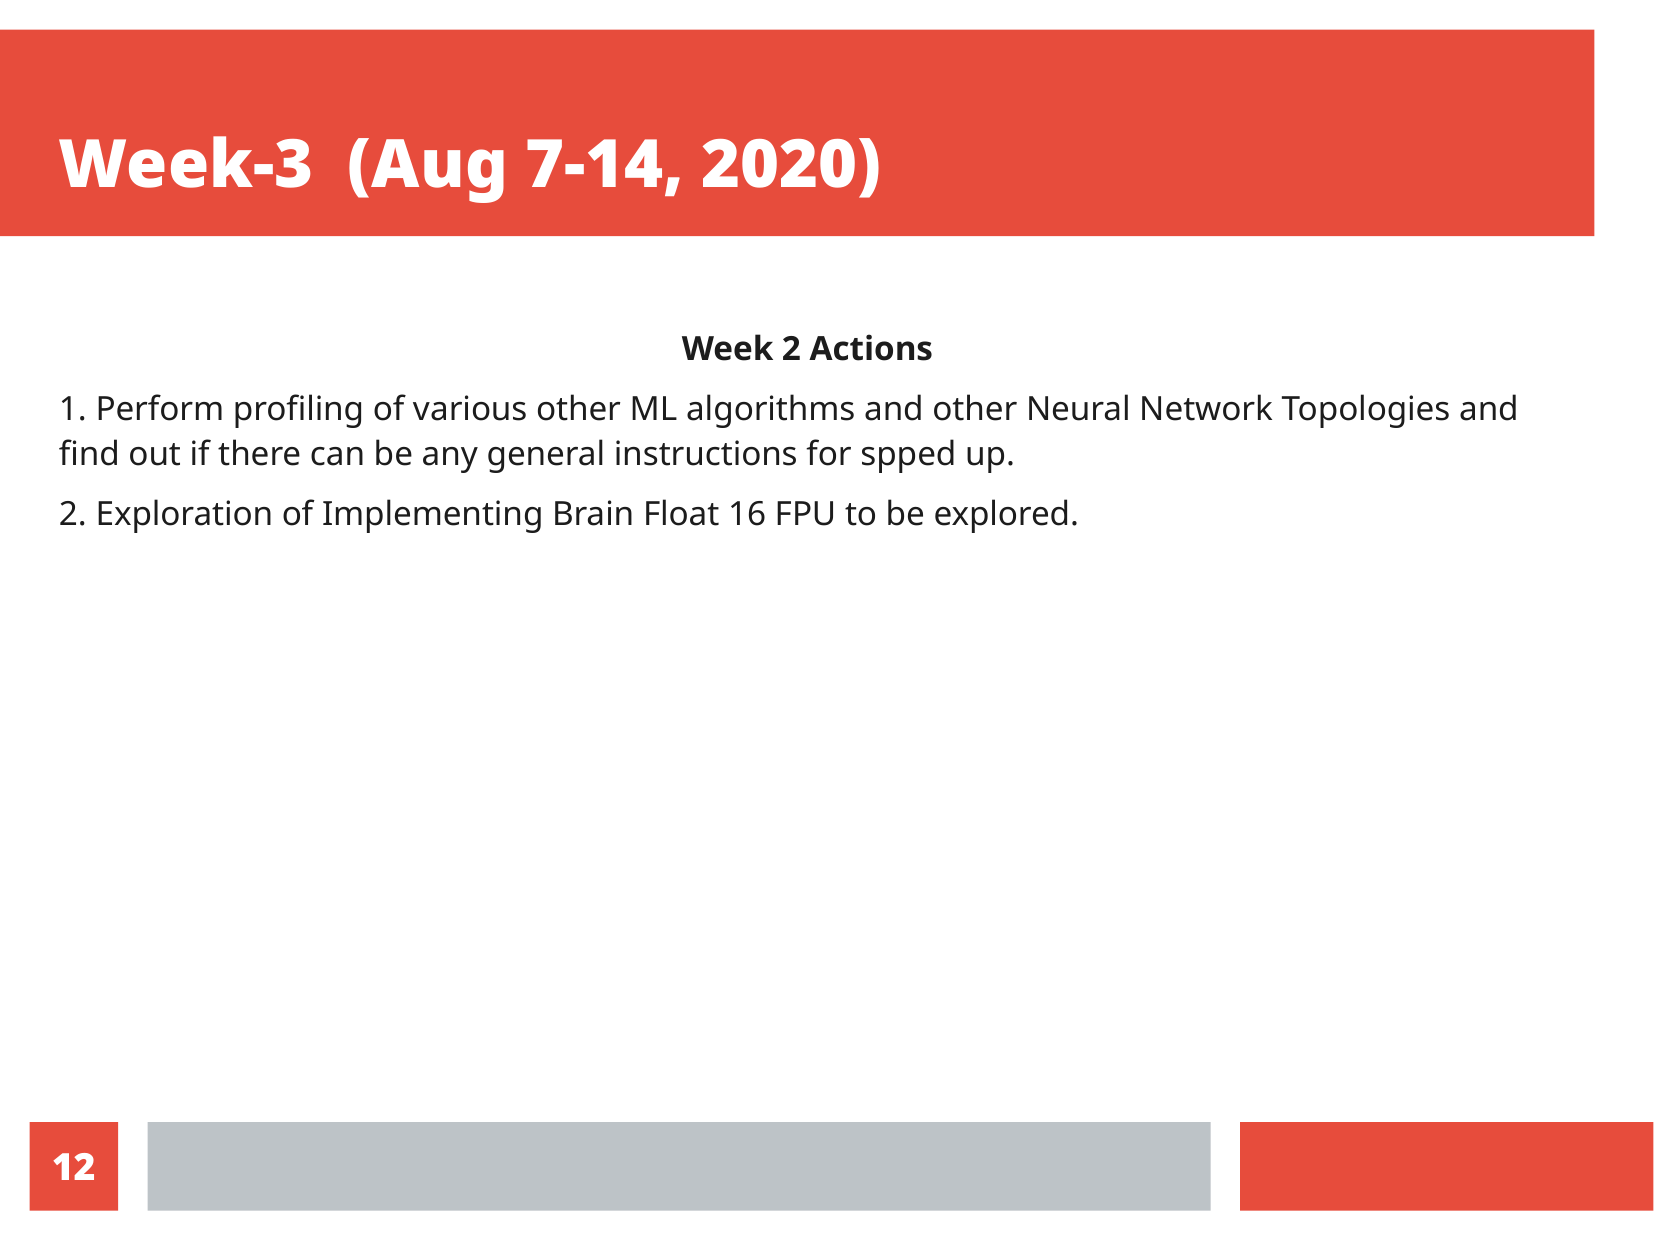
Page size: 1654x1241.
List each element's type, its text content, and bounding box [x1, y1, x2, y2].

title Week-3 (Aug 7-14, 2020) [59, 59, 1595, 207]
list Week 2 Actions 1. Perform profiling of various other ML algorithms and other Neural Network Topologies and find out if there can be any general instructions for spped up. 2. Exploration of Implementing Brain Float 16 FPU to be explored. [59, 324, 1565, 1093]
